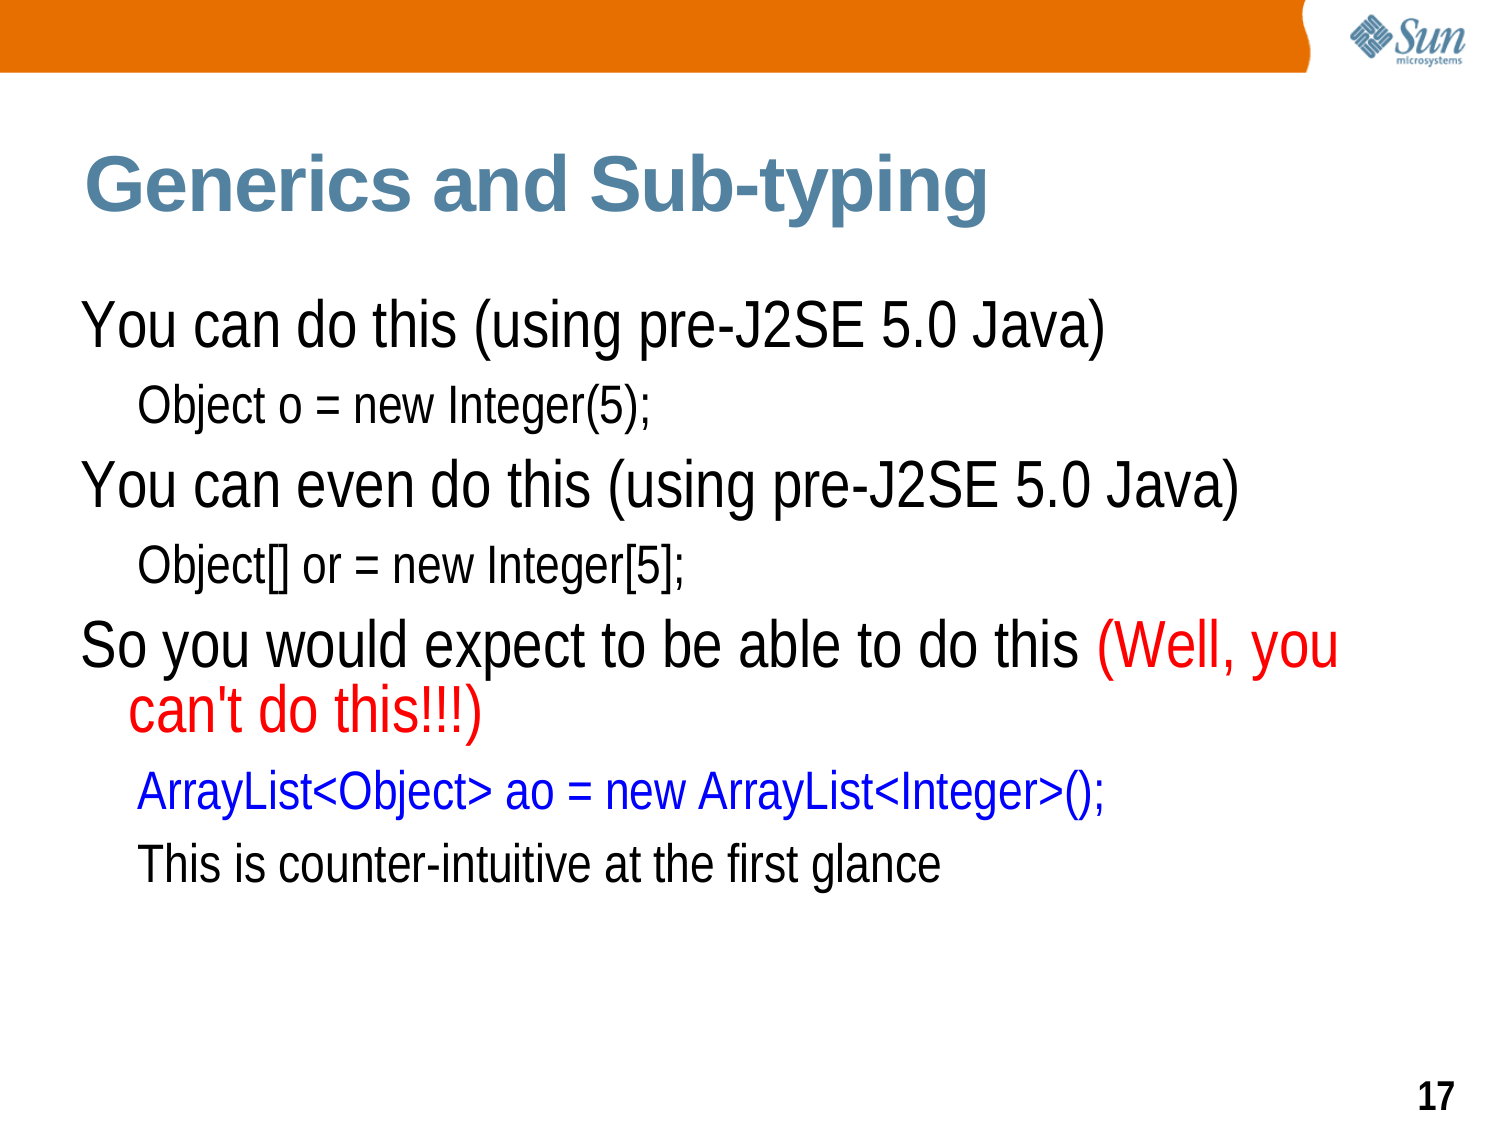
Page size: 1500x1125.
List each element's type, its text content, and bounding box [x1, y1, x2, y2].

title Generics and Sub-typing [69, 86, 1371, 287]
list You can do this (using pre-J2SE 5.0 Java) Object o = new Integer(5); You can even do this (using pre-J2SE 5.0 Java) Object[] or = new Integer[5]; So you would expect to be able to do this (Well, you can't do this!!!) ArrayList<Object> ao = new ArrayList<Integer>(); This is counter-intuitive at the first glance [46, 287, 1374, 1042]
picture [0, 0, 1500, 75]
